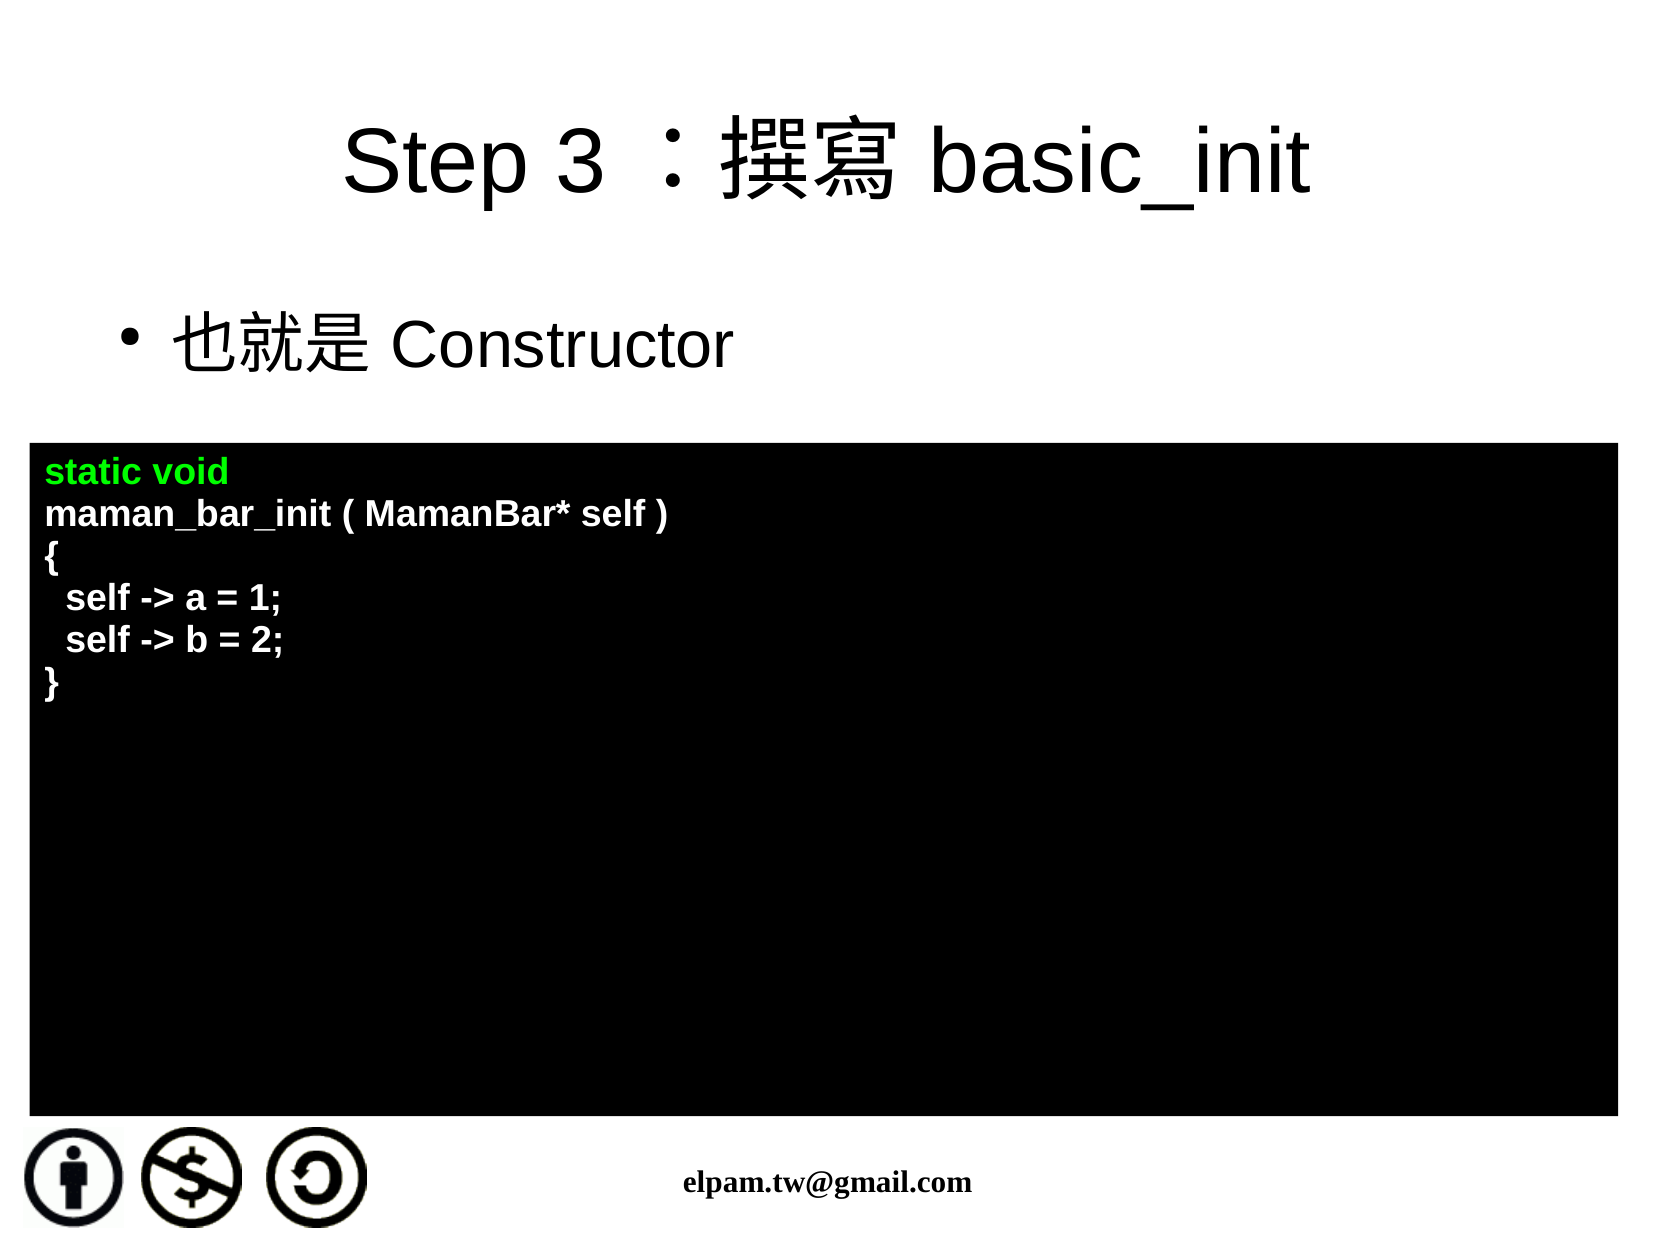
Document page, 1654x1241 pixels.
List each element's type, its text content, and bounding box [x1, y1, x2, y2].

text_box static void maman_bar_init ( MamanBar* self ) { self -> a = 1; self -> b = 2; } [29, 442, 1619, 1117]
picture [23, 1127, 124, 1228]
list 也就是Constructor [82, 290, 1571, 442]
picture [266, 1127, 367, 1228]
picture [141, 1127, 242, 1228]
title Step 3：撰寫basic_init [82, 56, 1571, 250]
